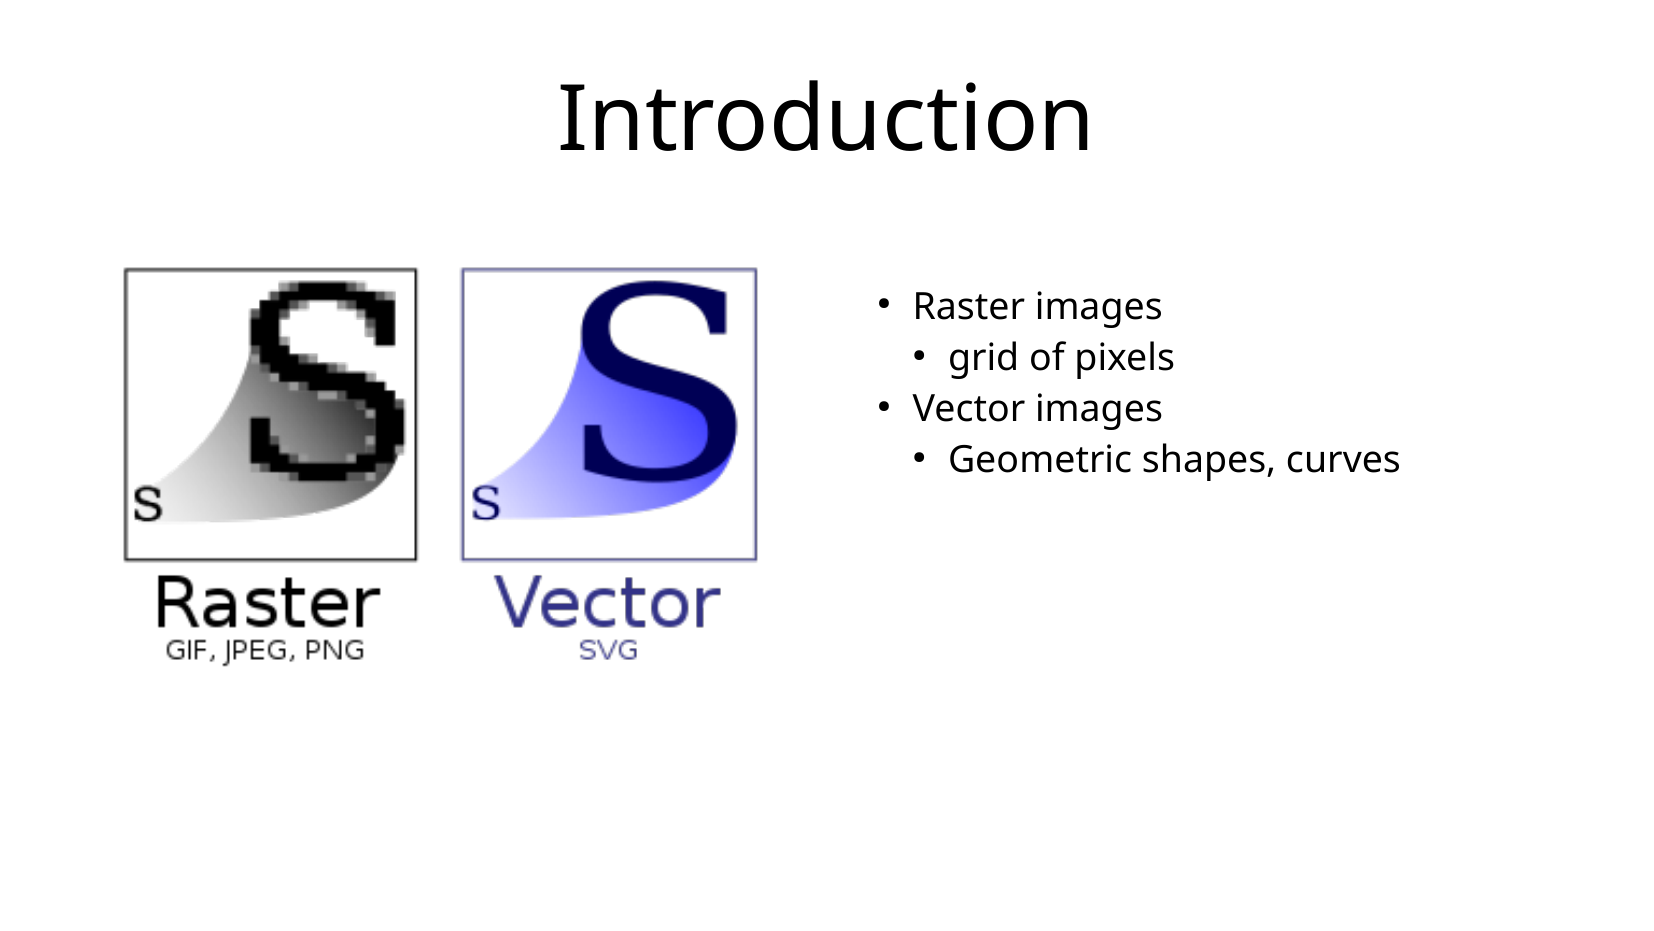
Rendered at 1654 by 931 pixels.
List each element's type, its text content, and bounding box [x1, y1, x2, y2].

text_box Raster images grid of pixels Vector images Geometric shapes, curves [862, 272, 1416, 476]
title Introduction [82, 37, 1571, 193]
picture [118, 262, 764, 676]
